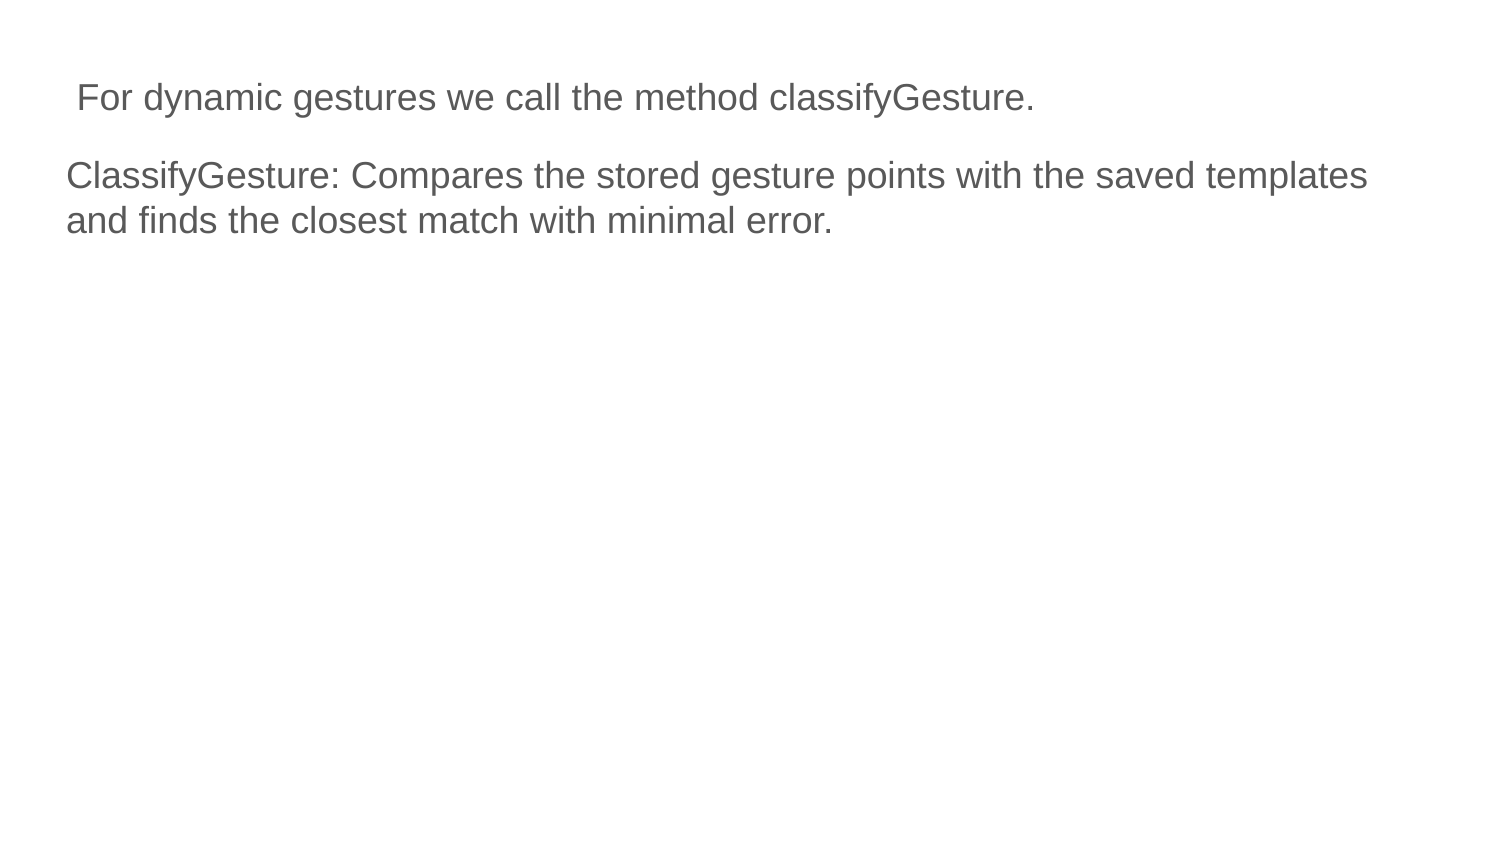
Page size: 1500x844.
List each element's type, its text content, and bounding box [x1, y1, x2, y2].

list For dynamic gestures we call the method classifyGesture. ClassifyGesture: Compares the stored gesture points with the saved templates and finds the closest match with minimal error. [51, 57, 1449, 750]
